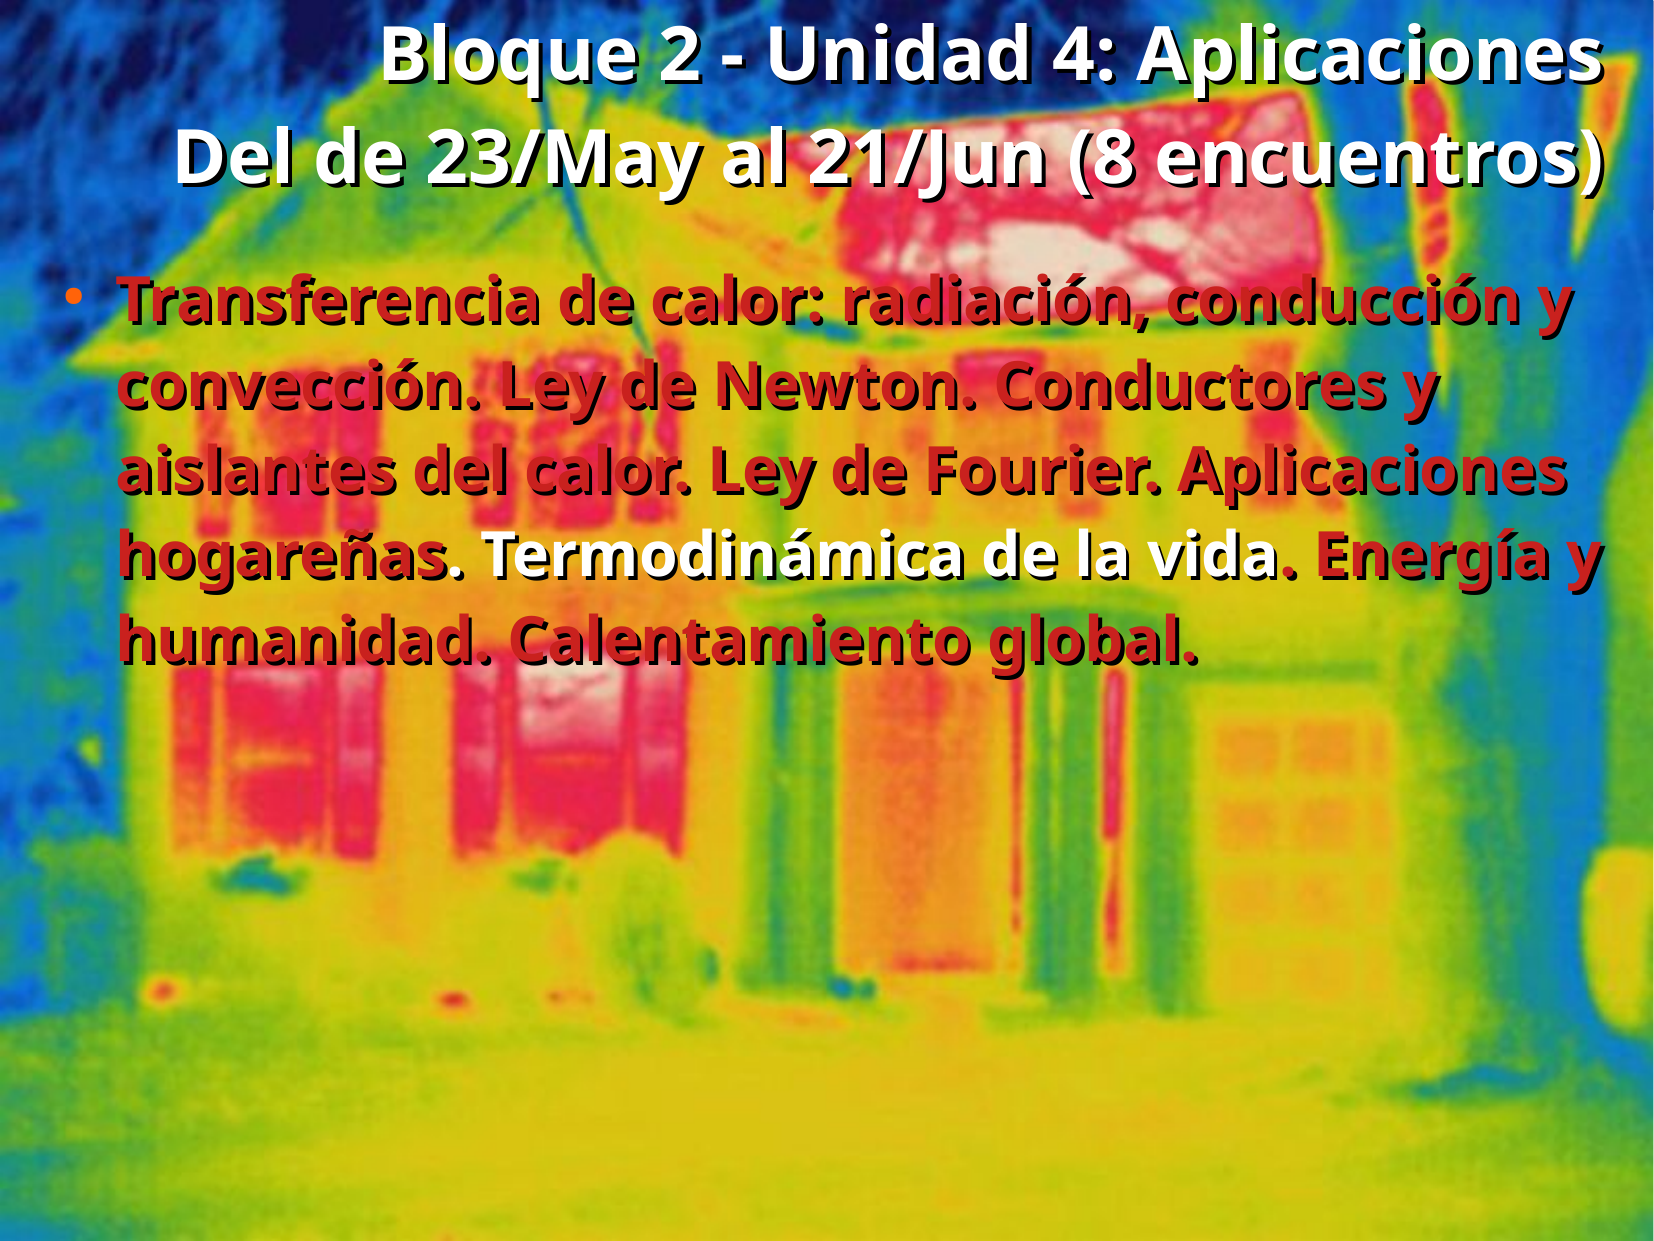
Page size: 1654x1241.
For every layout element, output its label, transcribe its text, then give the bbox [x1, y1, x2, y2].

title Bloque 2 - Unidad 4: Aplicaciones Del de 23/May al 21/Jun (8 encuentros) [45, 11, 1606, 195]
picture [0, 0, 1654, 1241]
list Transferencia de calor: radiación, conducción y convección. Ley de Newton. Conductores y aislantes del calor. Ley de Fourier. Aplicaciones hogareñas. Termodinámica de la vida. Energía y humanidad. Calentamiento global. [45, 255, 1606, 1156]
